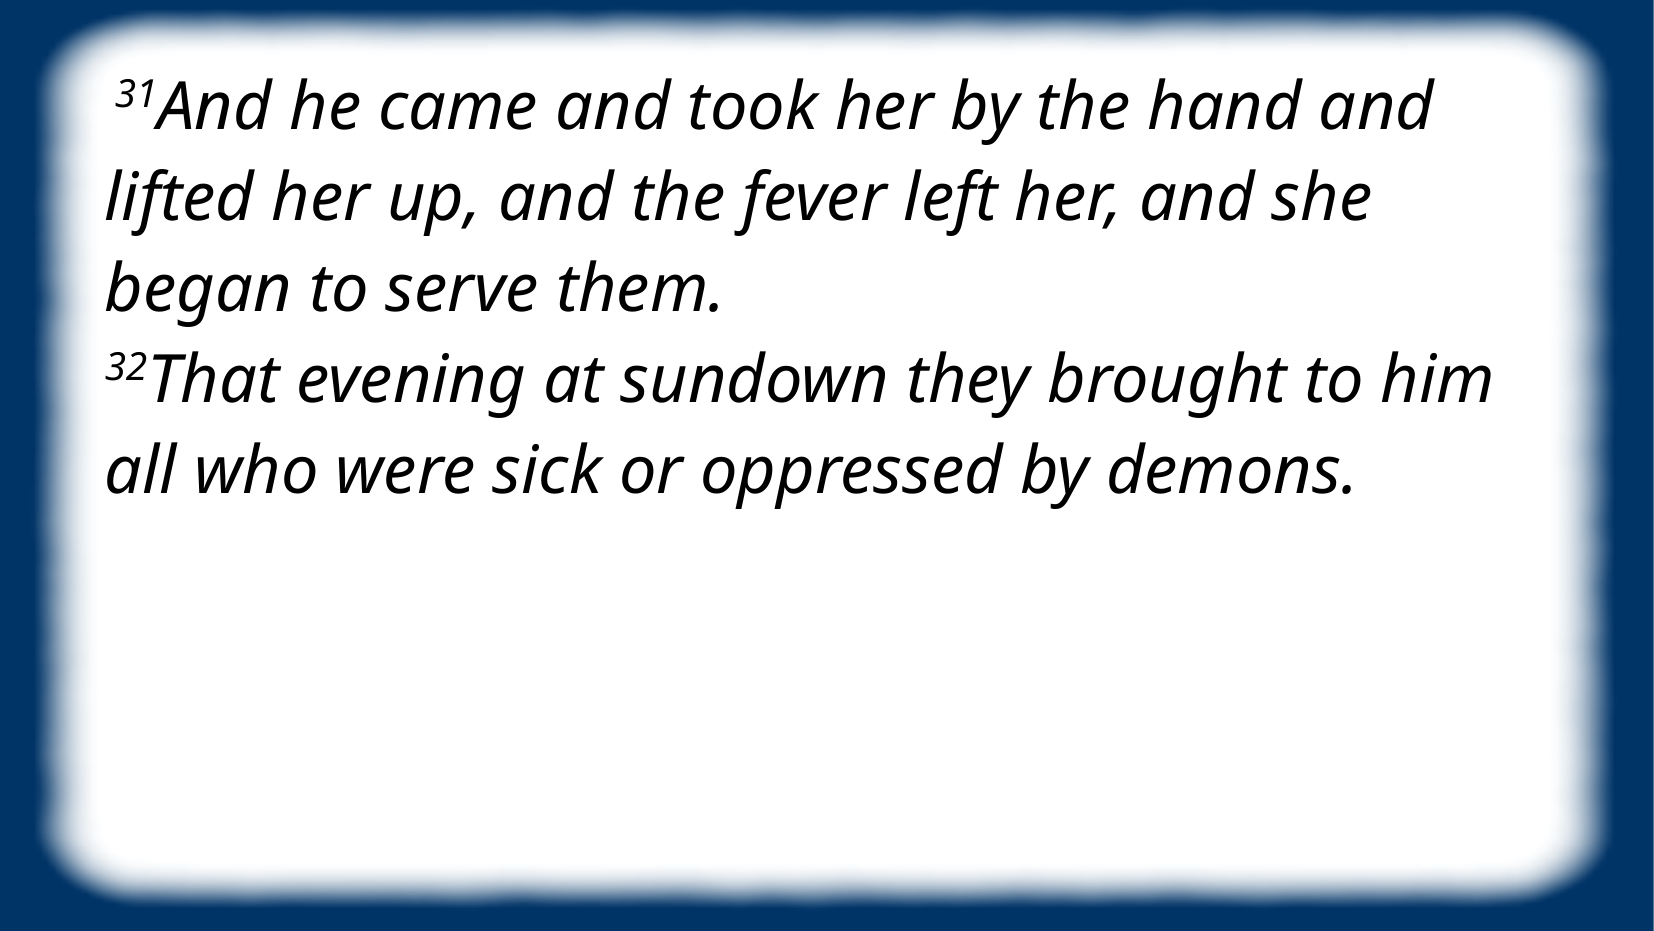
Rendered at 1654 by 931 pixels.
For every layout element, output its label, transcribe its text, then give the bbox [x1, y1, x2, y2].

text_box 31And he came and took her by the hand and lifted her up, and the fever left her, and she began to serve them. 32That evening at sundown they brought to him all who were sick or oppressed by demons. [90, 51, 1576, 511]
picture [0, 0, 1654, 931]
